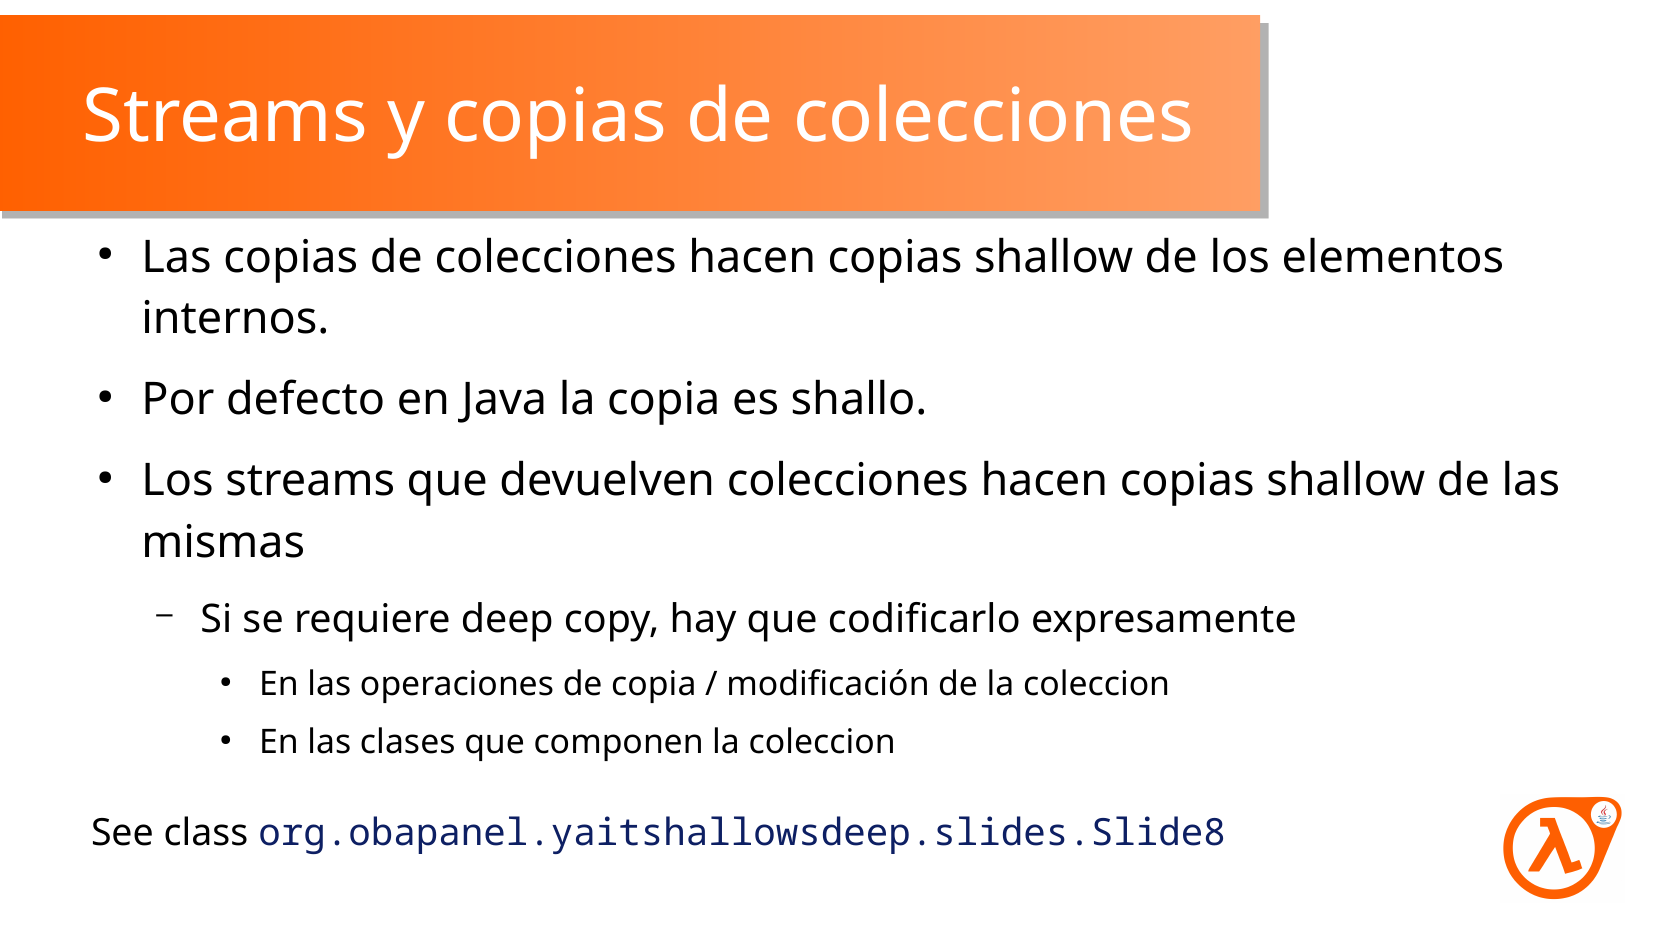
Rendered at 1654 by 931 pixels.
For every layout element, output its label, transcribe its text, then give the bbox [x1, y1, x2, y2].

text_box See class org.obapanel.yaitshallowsdeep.slides.Slide8 [76, 798, 1111, 856]
title Streams y copias de colecciones [82, 35, 1235, 189]
list Las copias de colecciones hacen copias shallow de los elementos internos. Por defecto en Java la copia es shallo. Los streams que devuelven colecciones hacen copias shallow de las mismas Si se requiere deep copy, hay que codificarlo expresamente En las operaciones de copia / modificación de la coleccion En las clases que componen la coleccion [82, 224, 1571, 764]
picture [1500, 794, 1625, 903]
